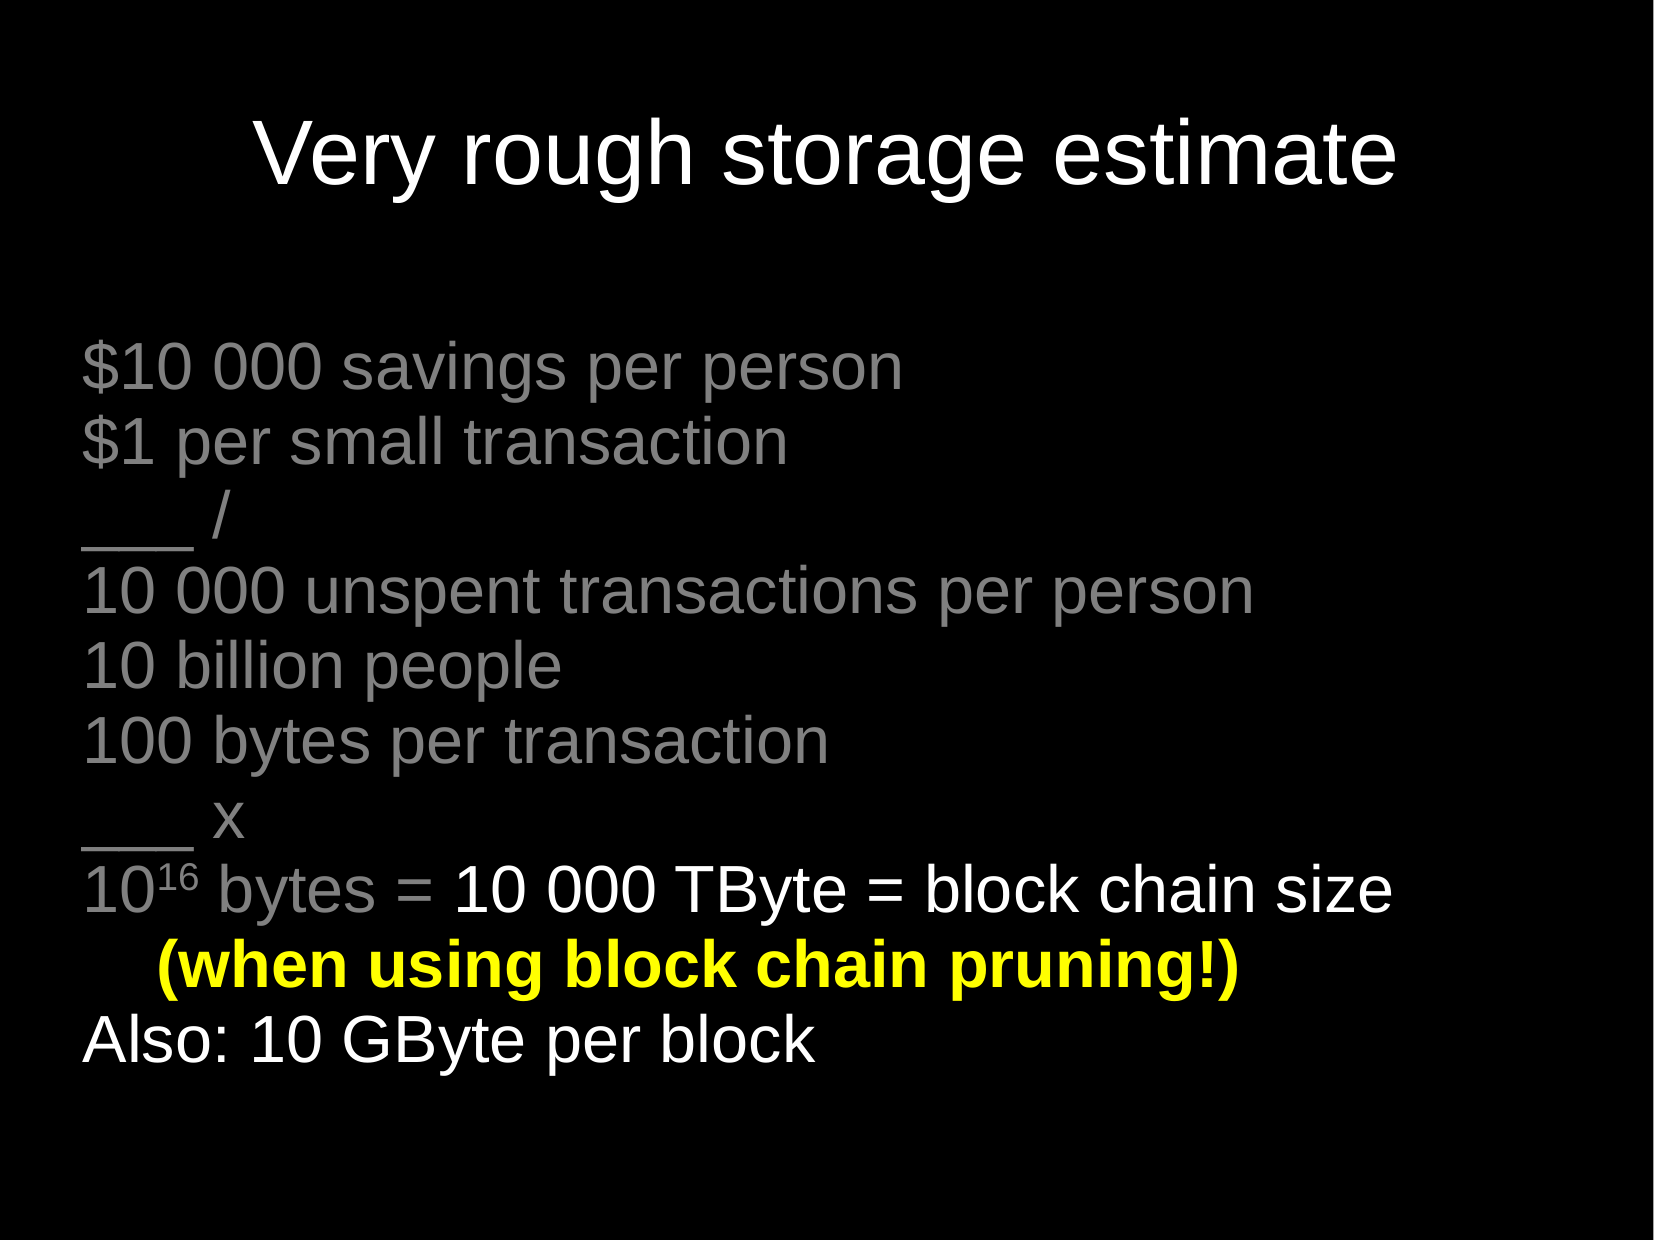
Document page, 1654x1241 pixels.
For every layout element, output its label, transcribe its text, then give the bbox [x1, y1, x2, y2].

subtitle $10 000 savings per person $1 per small transaction ___ / 10 000 unspent transactions per person 10 billion people 100 bytes per transaction ___ x 1016 bytes = 10 000 TByte = block chain size (when using block chain pruning!) Also: 10 GByte per block [82, 236, 1538, 1170]
title Very rough storage estimate [82, 49, 1571, 257]
